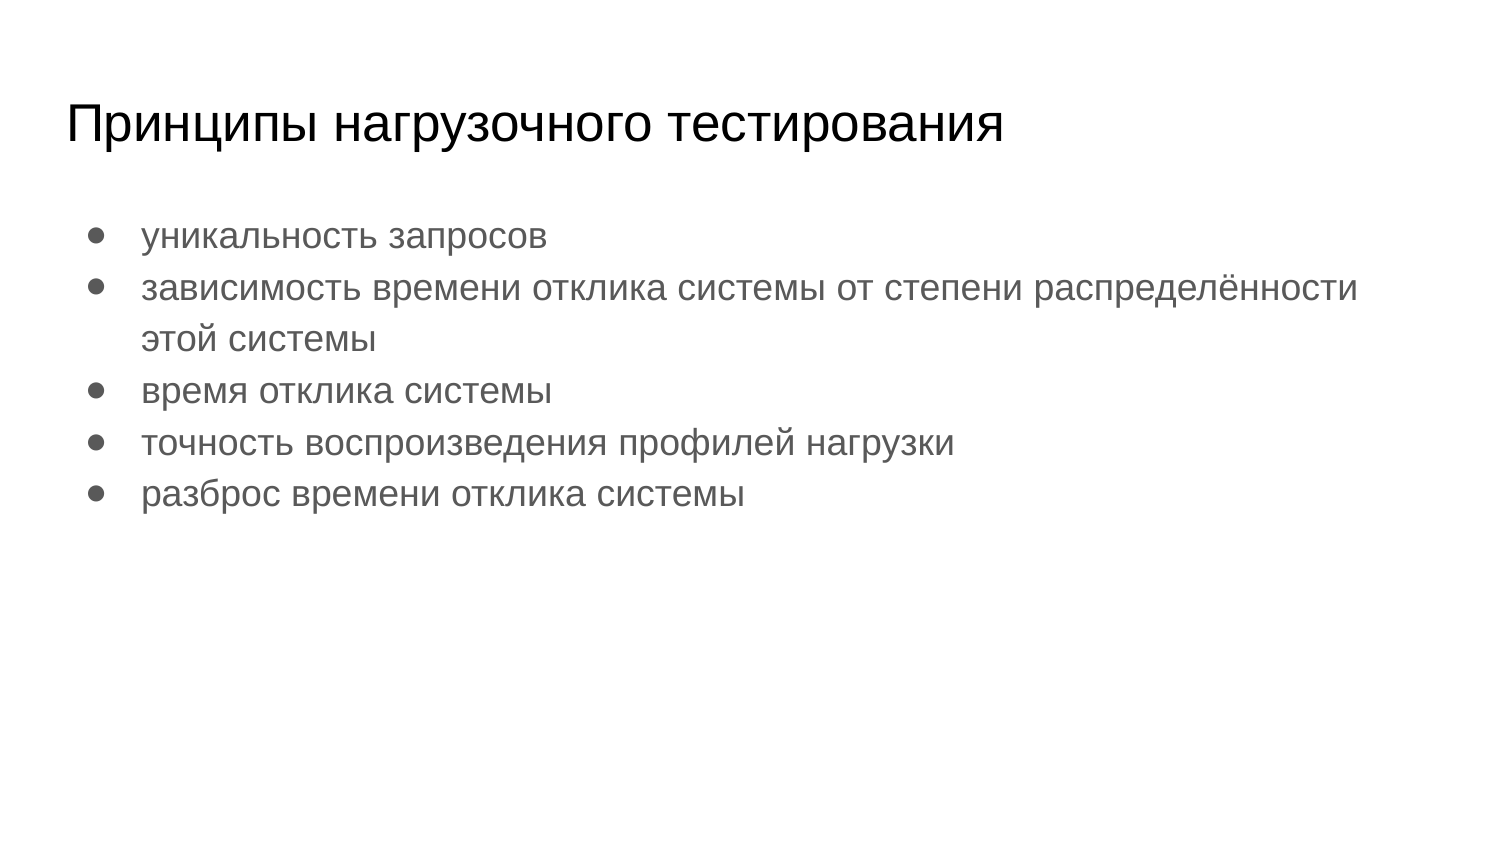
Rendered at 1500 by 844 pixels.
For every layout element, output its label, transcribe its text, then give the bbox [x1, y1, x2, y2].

list уникальность запросов зависимость времени отклика системы от степени распределённости этой системы время отклика системы точность воспроизведения профилей нагрузки разброс времени отклика системы [51, 189, 1449, 750]
title Принципы нагрузочного тестирования [51, 72, 1449, 167]
